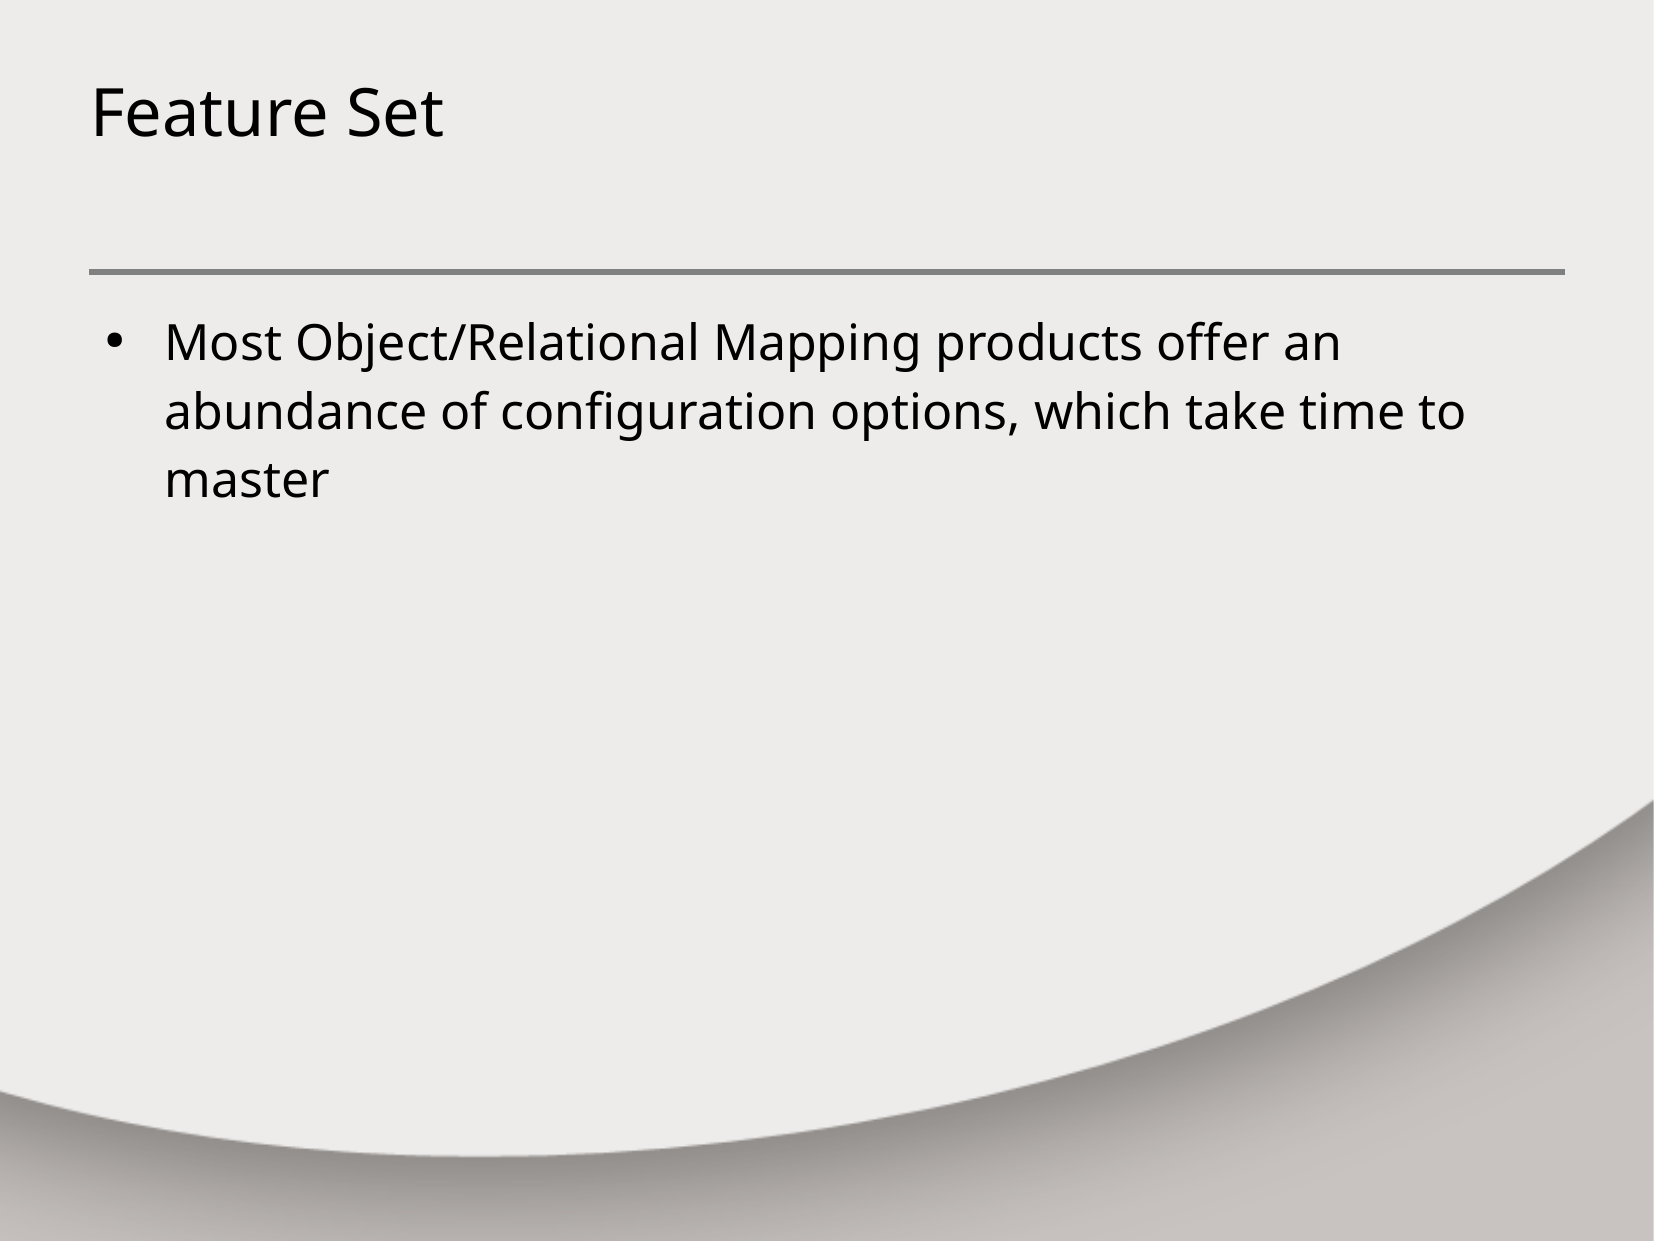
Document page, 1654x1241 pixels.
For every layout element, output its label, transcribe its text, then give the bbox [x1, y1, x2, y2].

picture [0, 0, 1654, 1241]
title Feature Set [90, 75, 1565, 238]
text_box Most Object/Relational Mapping products offer an abundance of configuration options, which take time to master [90, 300, 1567, 1157]
